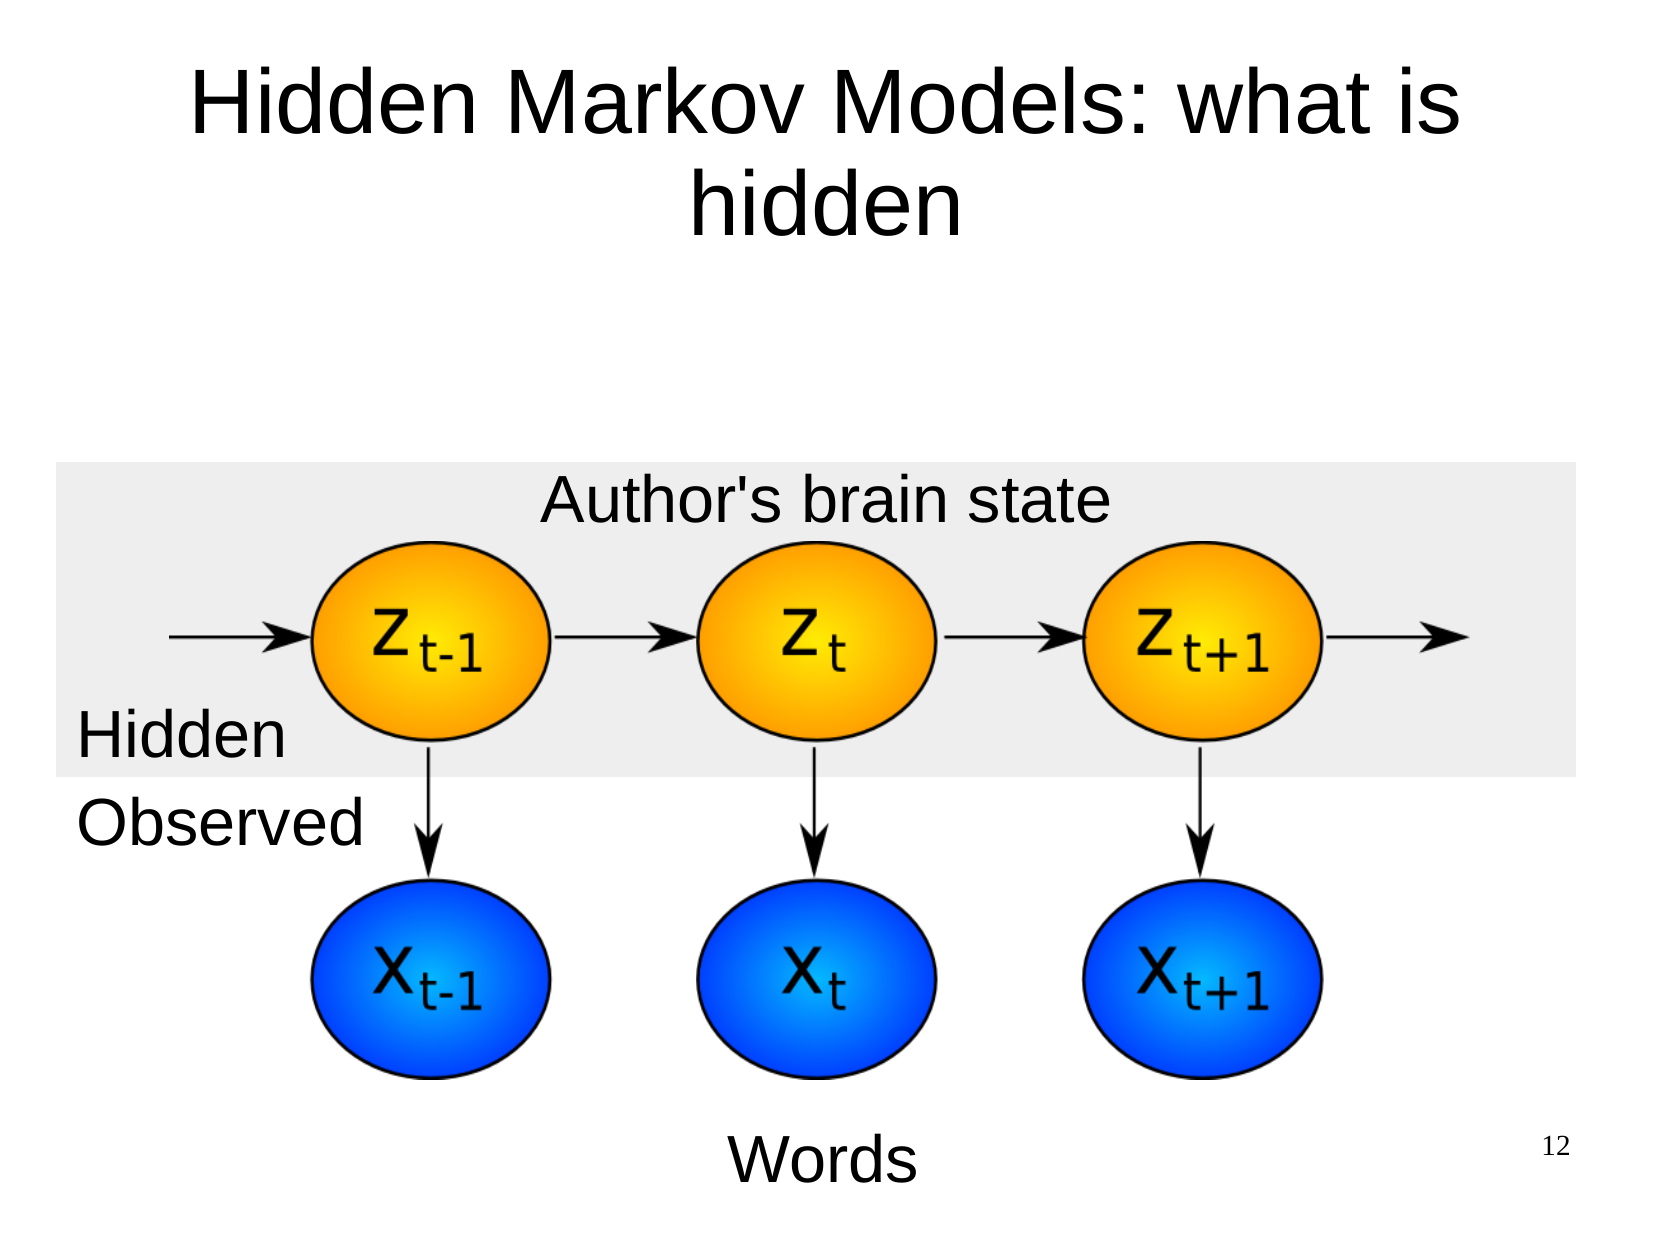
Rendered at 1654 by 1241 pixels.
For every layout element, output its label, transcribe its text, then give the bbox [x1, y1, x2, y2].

text_box Author's brain state [496, 454, 1157, 555]
text_box [1157, 461, 1577, 778]
title Hidden Markov Models: what is hidden [82, 49, 1571, 257]
text_box [55, 461, 496, 778]
text_box Observed [61, 777, 545, 882]
text_box Hidden [61, 689, 545, 777]
text_box Words [663, 1114, 984, 1205]
picture [169, 541, 1470, 1080]
